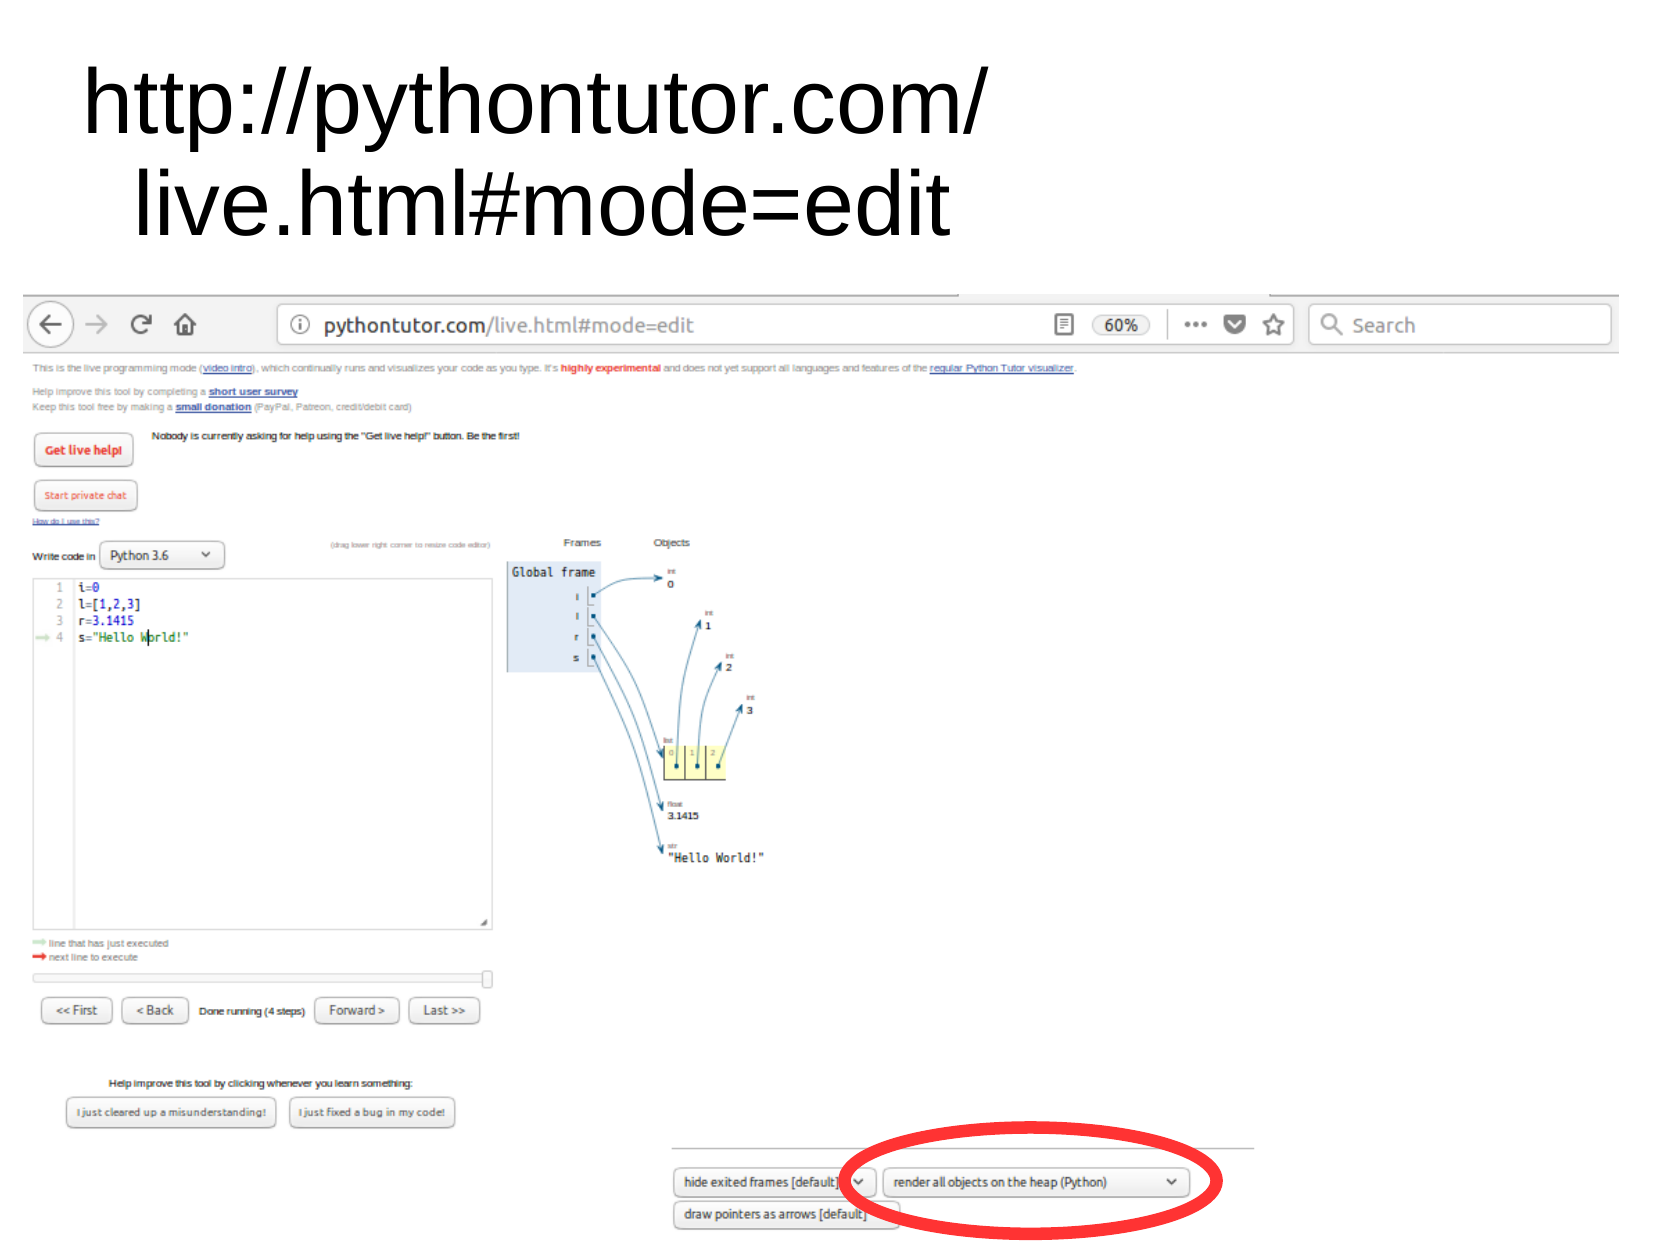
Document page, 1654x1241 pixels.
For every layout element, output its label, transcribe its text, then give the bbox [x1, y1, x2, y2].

title http://pythontutor.com/ live.html#mode=edit [82, 49, 1571, 257]
picture [23, 294, 1619, 1234]
picture [851, 1134, 1210, 1227]
